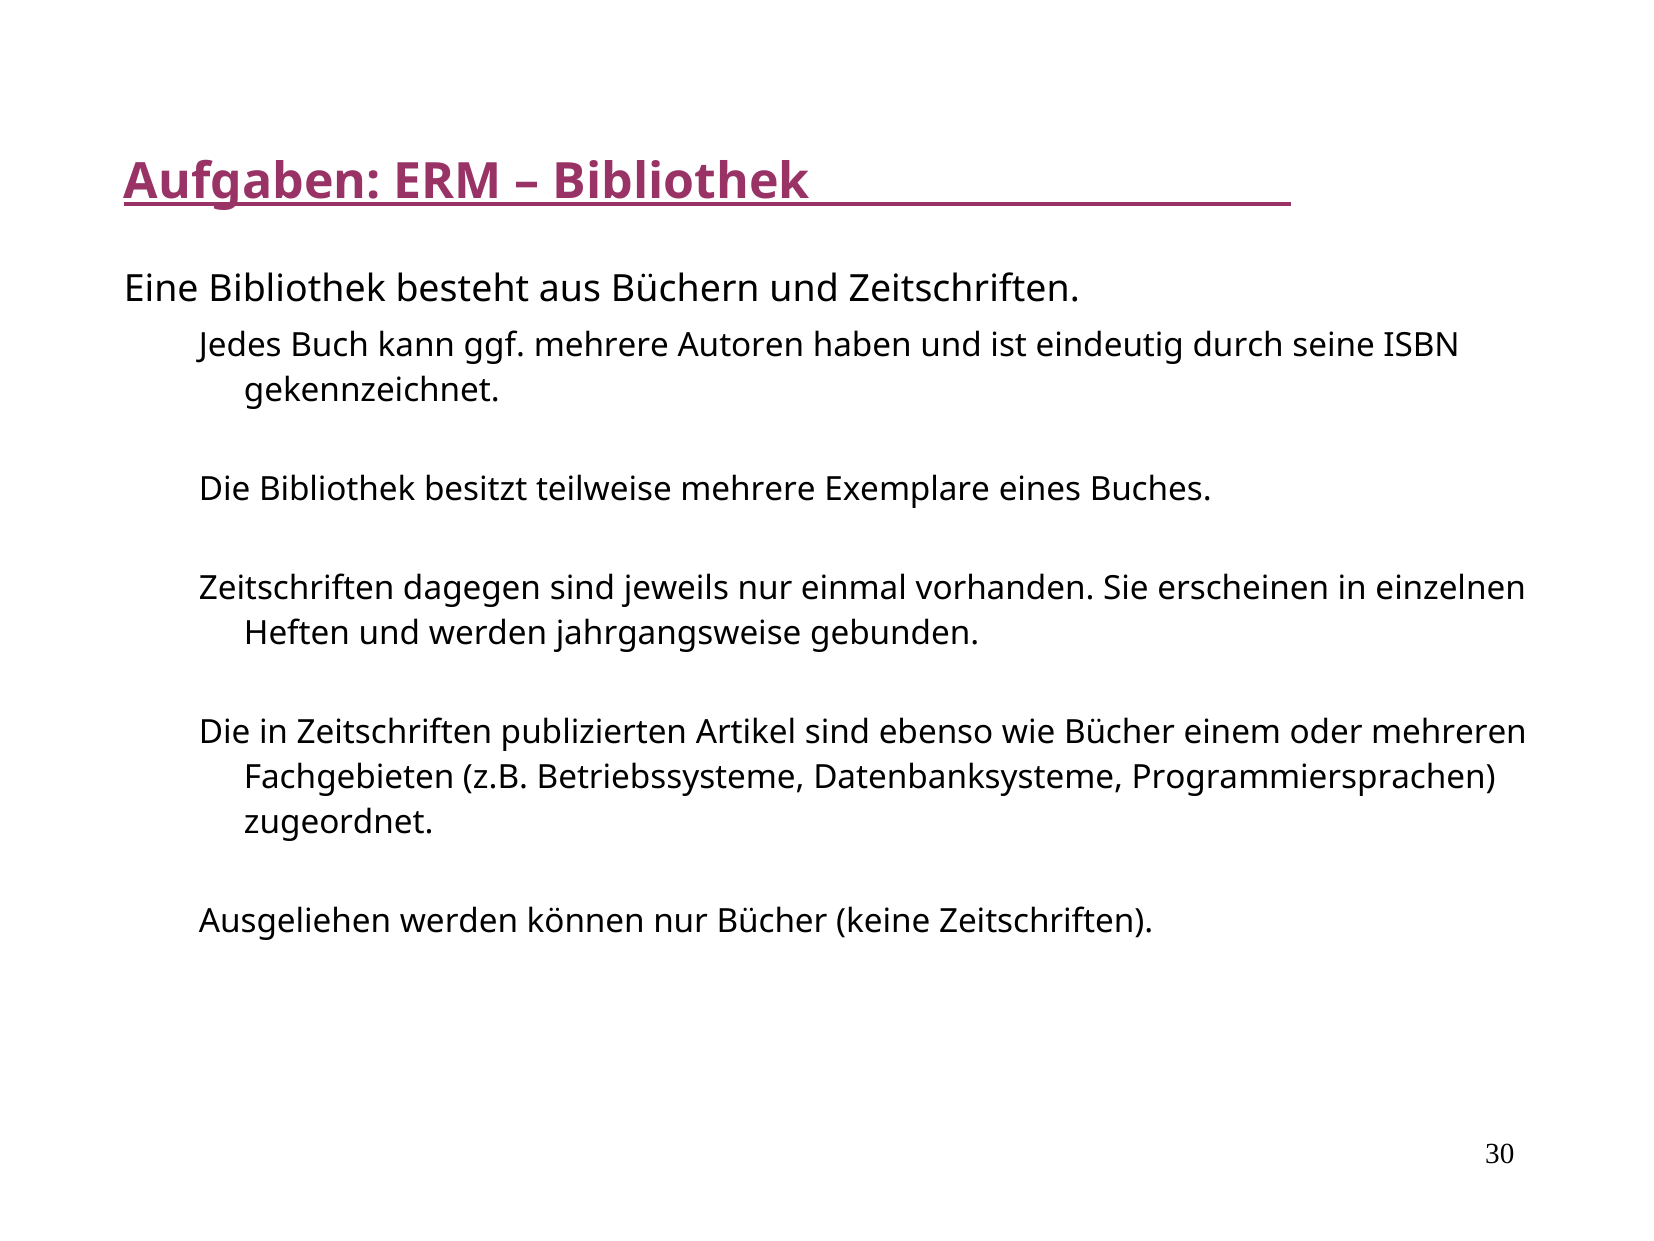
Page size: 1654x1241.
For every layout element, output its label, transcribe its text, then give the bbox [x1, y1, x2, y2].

title Aufgaben: ERM – Bibliothek [124, 117, 1530, 241]
list Eine Bibliothek besteht aus Büchern und Zeitschriften. Jedes Buch kann ggf. mehrere Autoren haben und ist eindeutig durch seine ISBN gekennzeichnet. Die Bibliothek besitzt teilweise mehrere Exemplare eines Buches. Zeitschriften dagegen sind jeweils nur einmal vorhanden. Sie erscheinen in einzelnen Heften und werden jahrgangsweise gebunden. Die in Zeitschriften publizierten Artikel sind ebenso wie Bücher einem oder mehreren Fachgebieten (z.B. Betriebssysteme, Datenbanksysteme, Programmiersprachen) zugeordnet. Ausgeliehen werden können nur Bücher (keine Zeitschriften). [124, 261, 1530, 1088]
